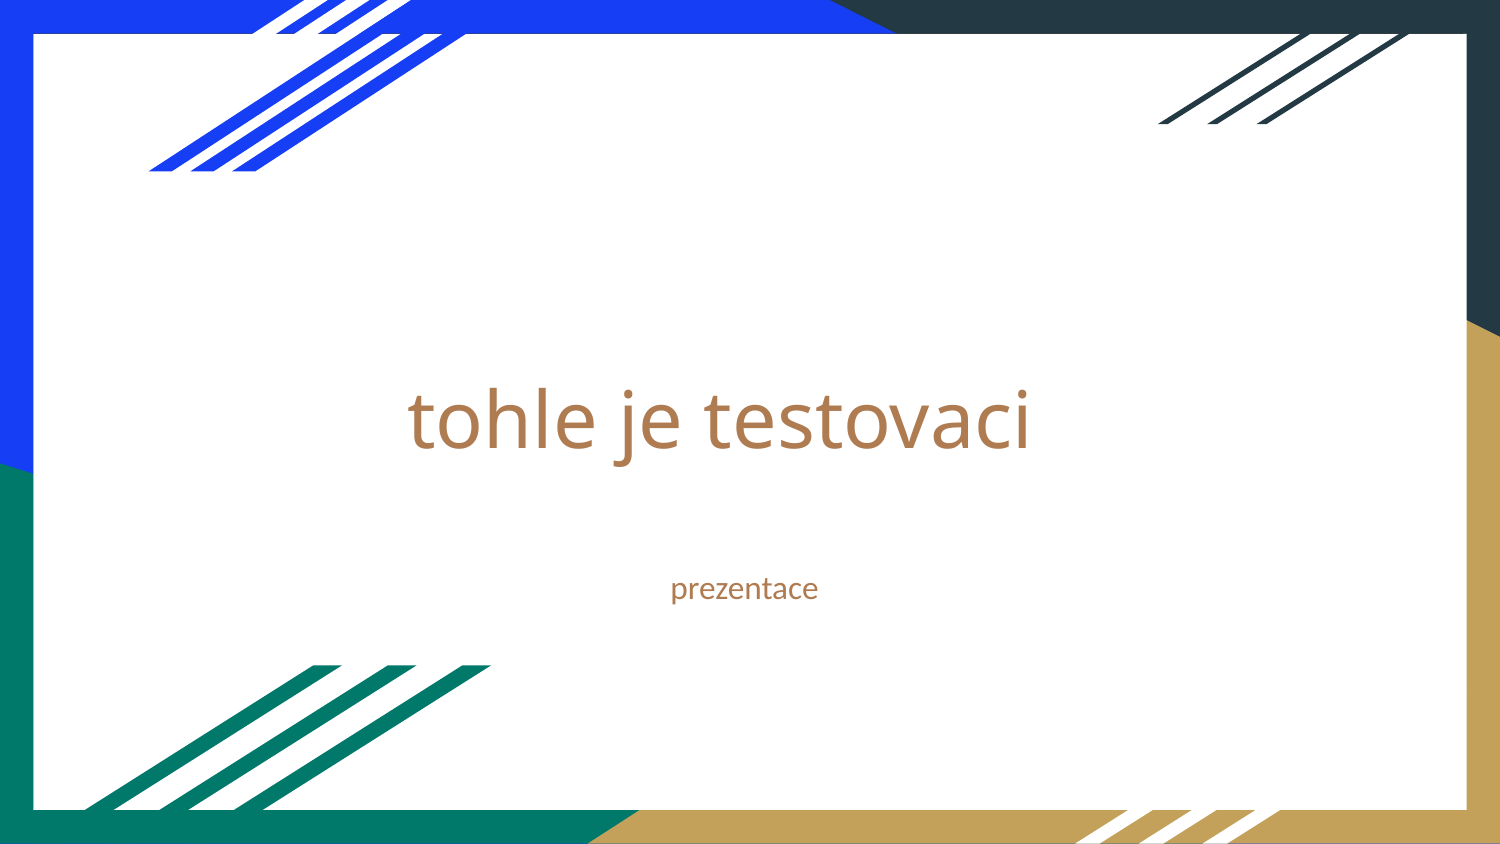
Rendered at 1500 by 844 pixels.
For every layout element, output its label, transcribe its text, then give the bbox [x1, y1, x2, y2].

title tohle je testovaci [304, 298, 1185, 537]
subtitle prezentace [304, 559, 1185, 646]
